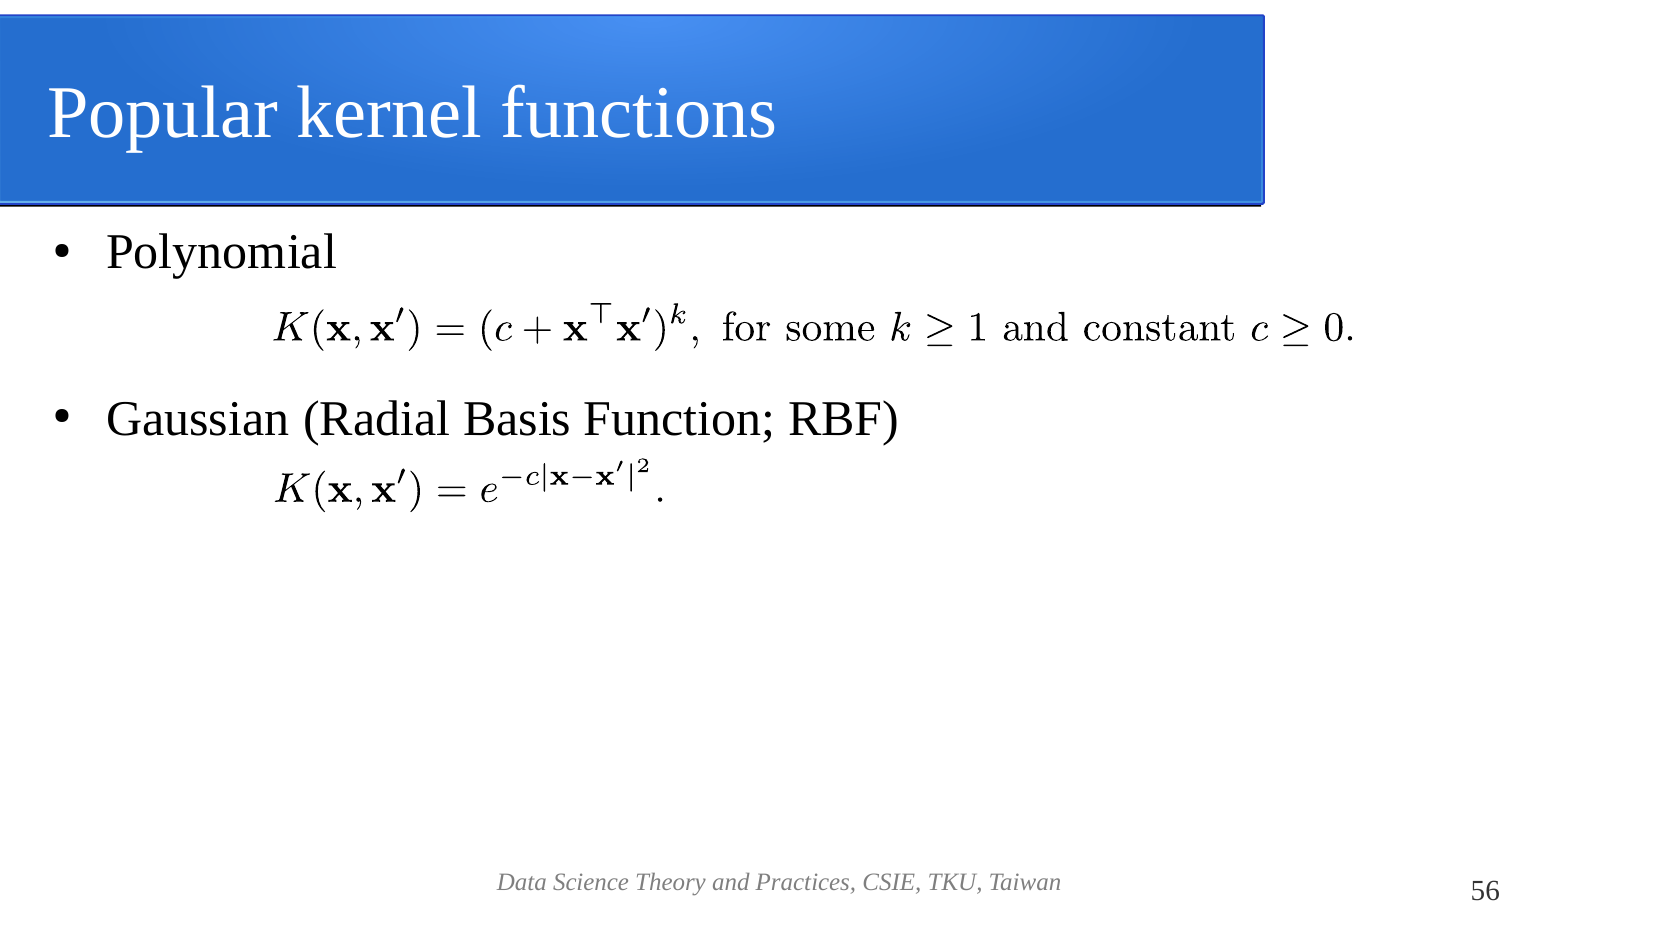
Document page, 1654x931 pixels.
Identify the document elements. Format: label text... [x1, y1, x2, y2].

list Polynomial Gaussian (Radial Basis Function; RBF) [35, 224, 1524, 764]
picture [271, 456, 664, 514]
picture [271, 303, 1353, 351]
title Popular kernel functions [47, 35, 1199, 189]
